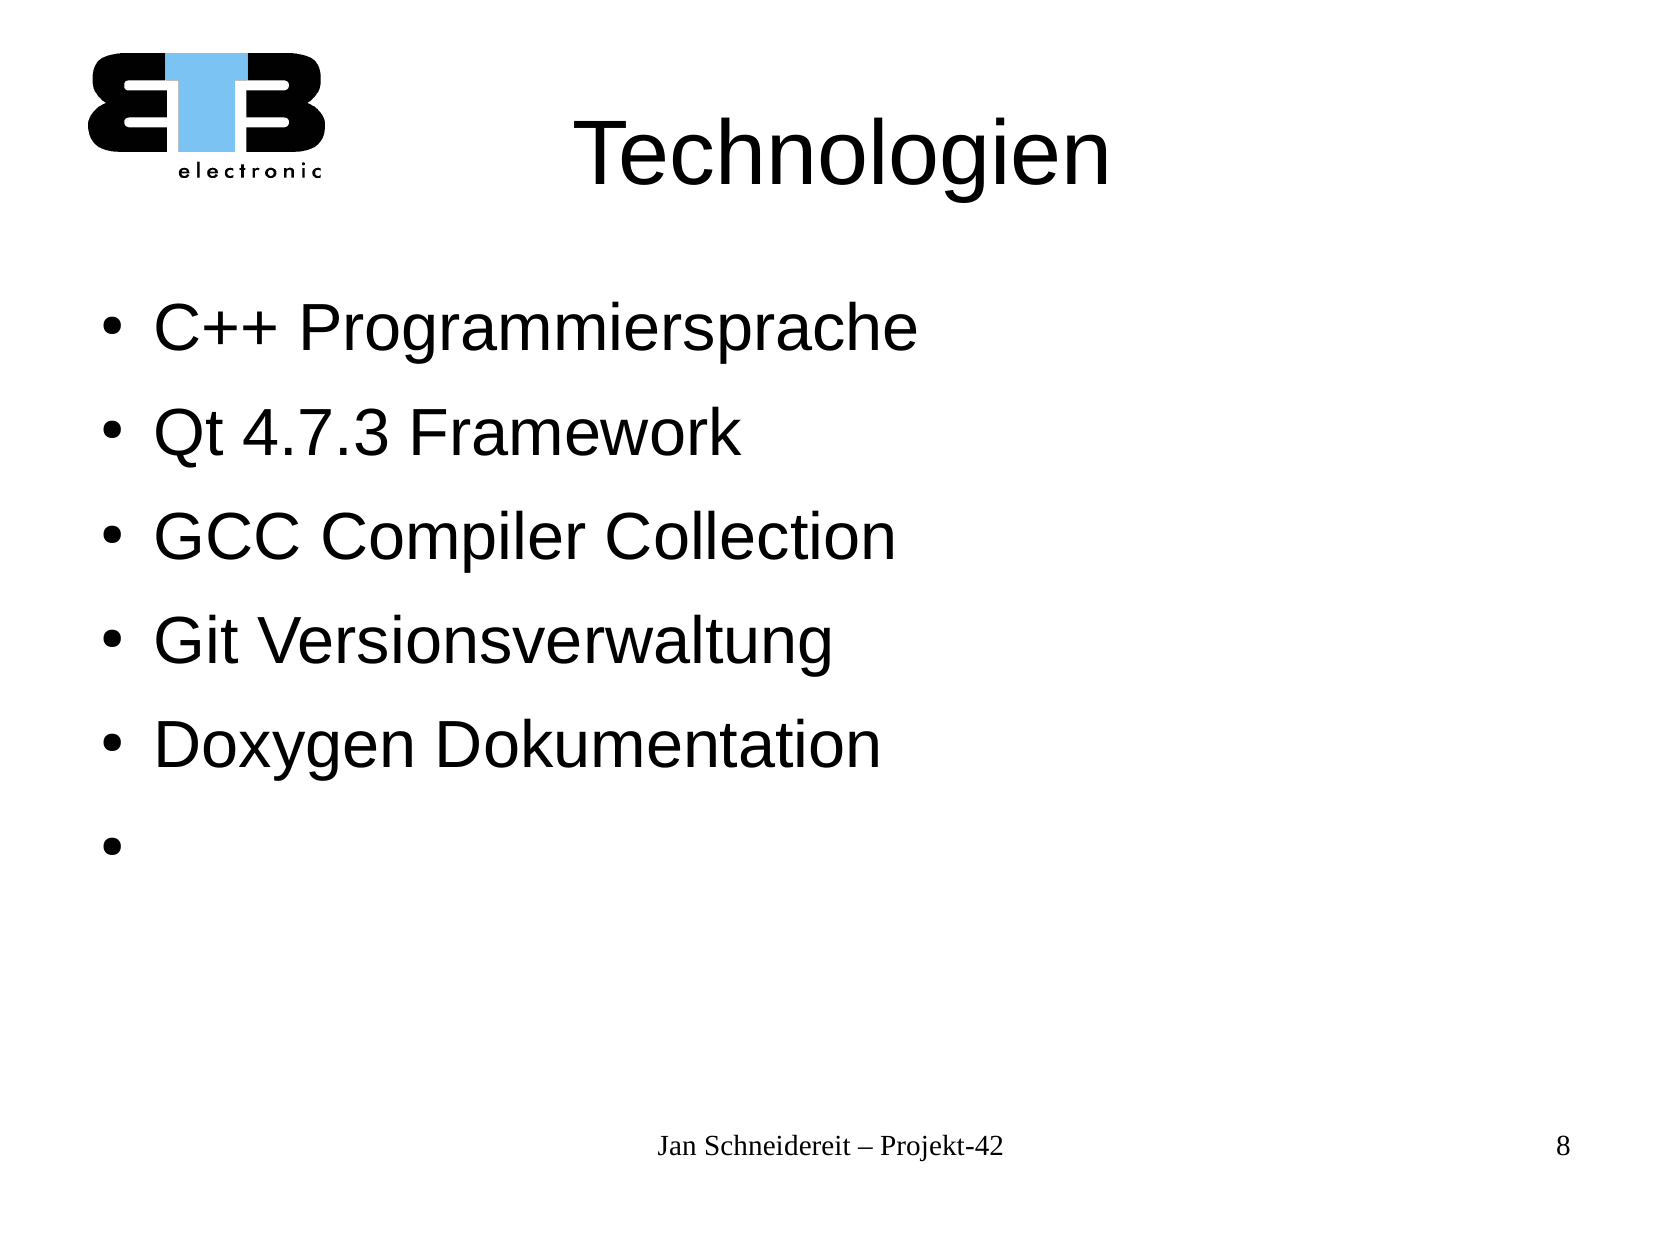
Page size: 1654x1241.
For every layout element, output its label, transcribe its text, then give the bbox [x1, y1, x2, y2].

title Technologien [82, 49, 1571, 257]
list C++ Programmiersprache Qt 4.7.3 Framework GCC Compiler Collection Git Versionsverwaltung Doxygen Dokumentation [82, 290, 1571, 1109]
